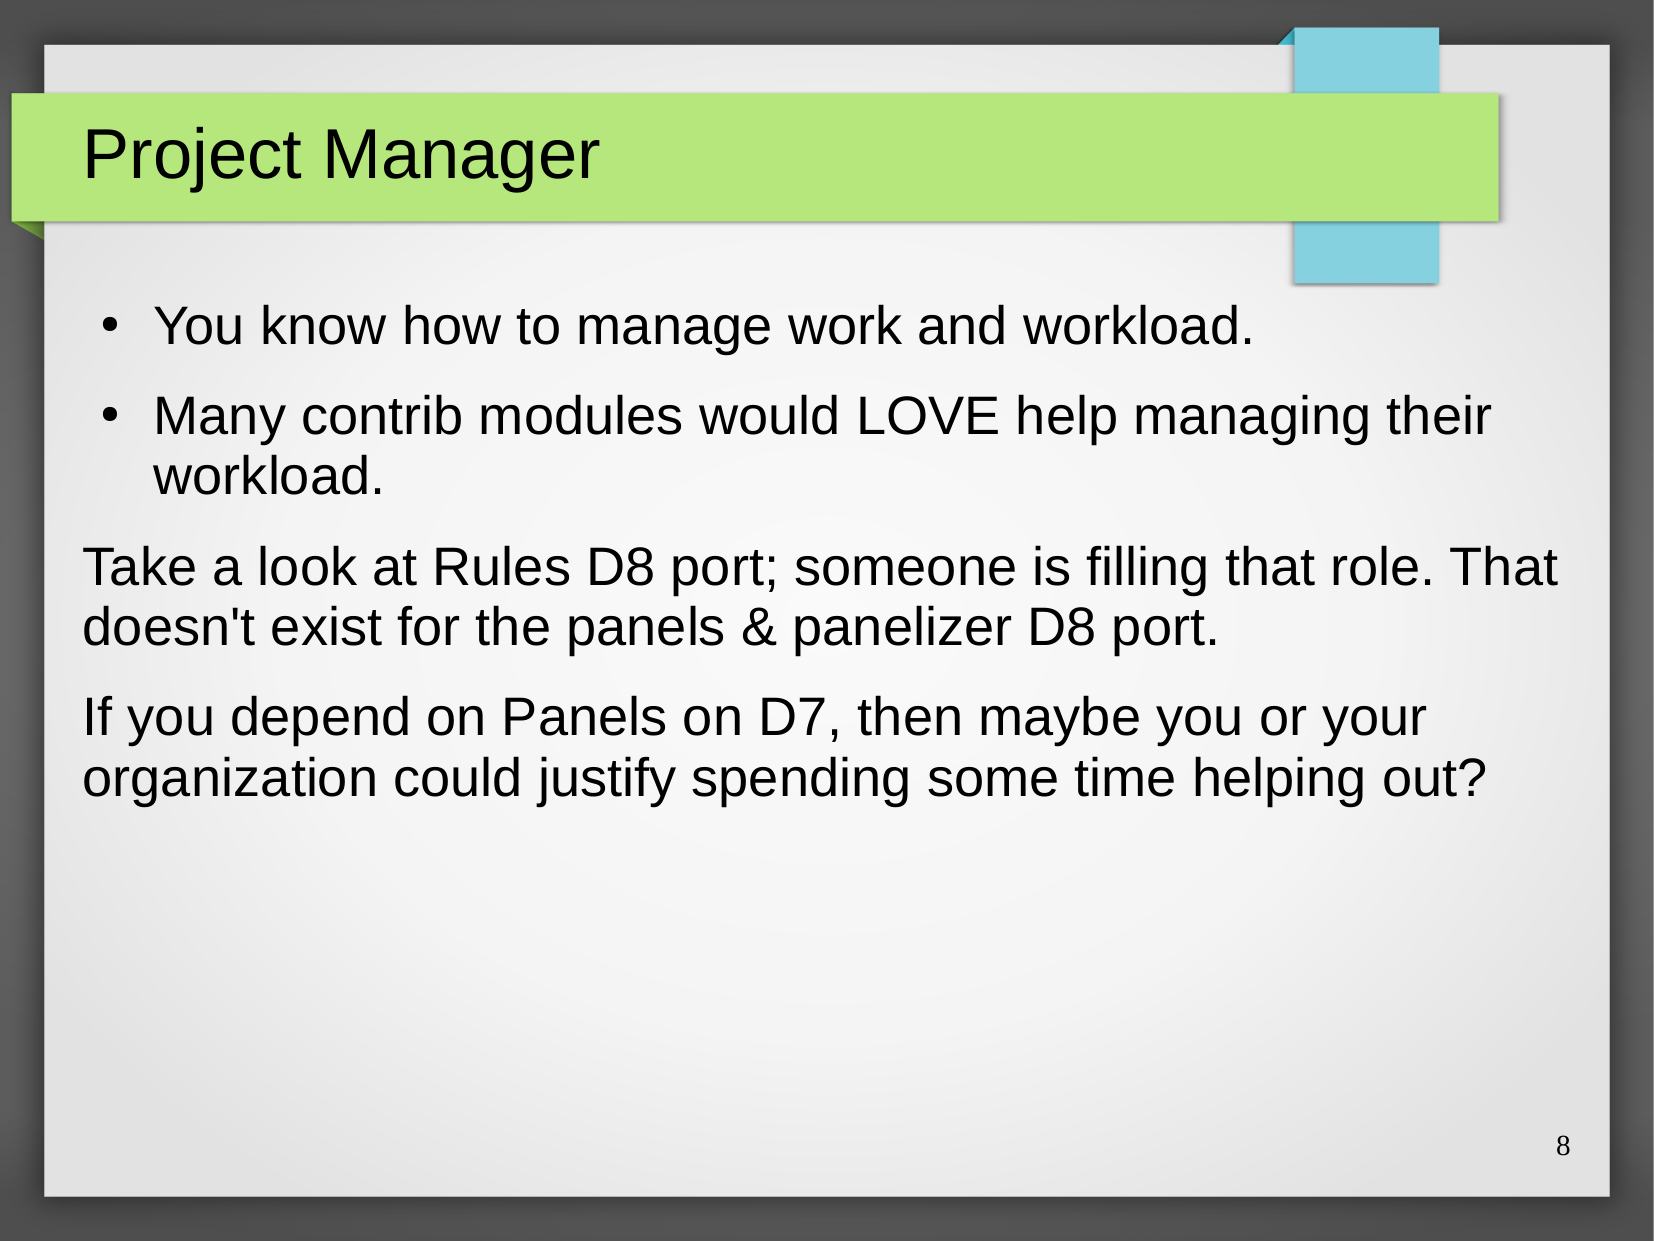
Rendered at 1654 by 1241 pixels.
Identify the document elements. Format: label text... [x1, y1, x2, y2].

list You know how to manage work and workload. Many contrib modules would LOVE help managing their workload. Take a look at Rules D8 port; someone is filling that role. That doesn't exist for the panels & panelizer D8 port. If you depend on Panels on D7, then maybe you or your organization could justify spending some time helping out? [82, 295, 1571, 1015]
picture [0, 0, 1654, 1241]
title Project Manager [82, 94, 1264, 213]
